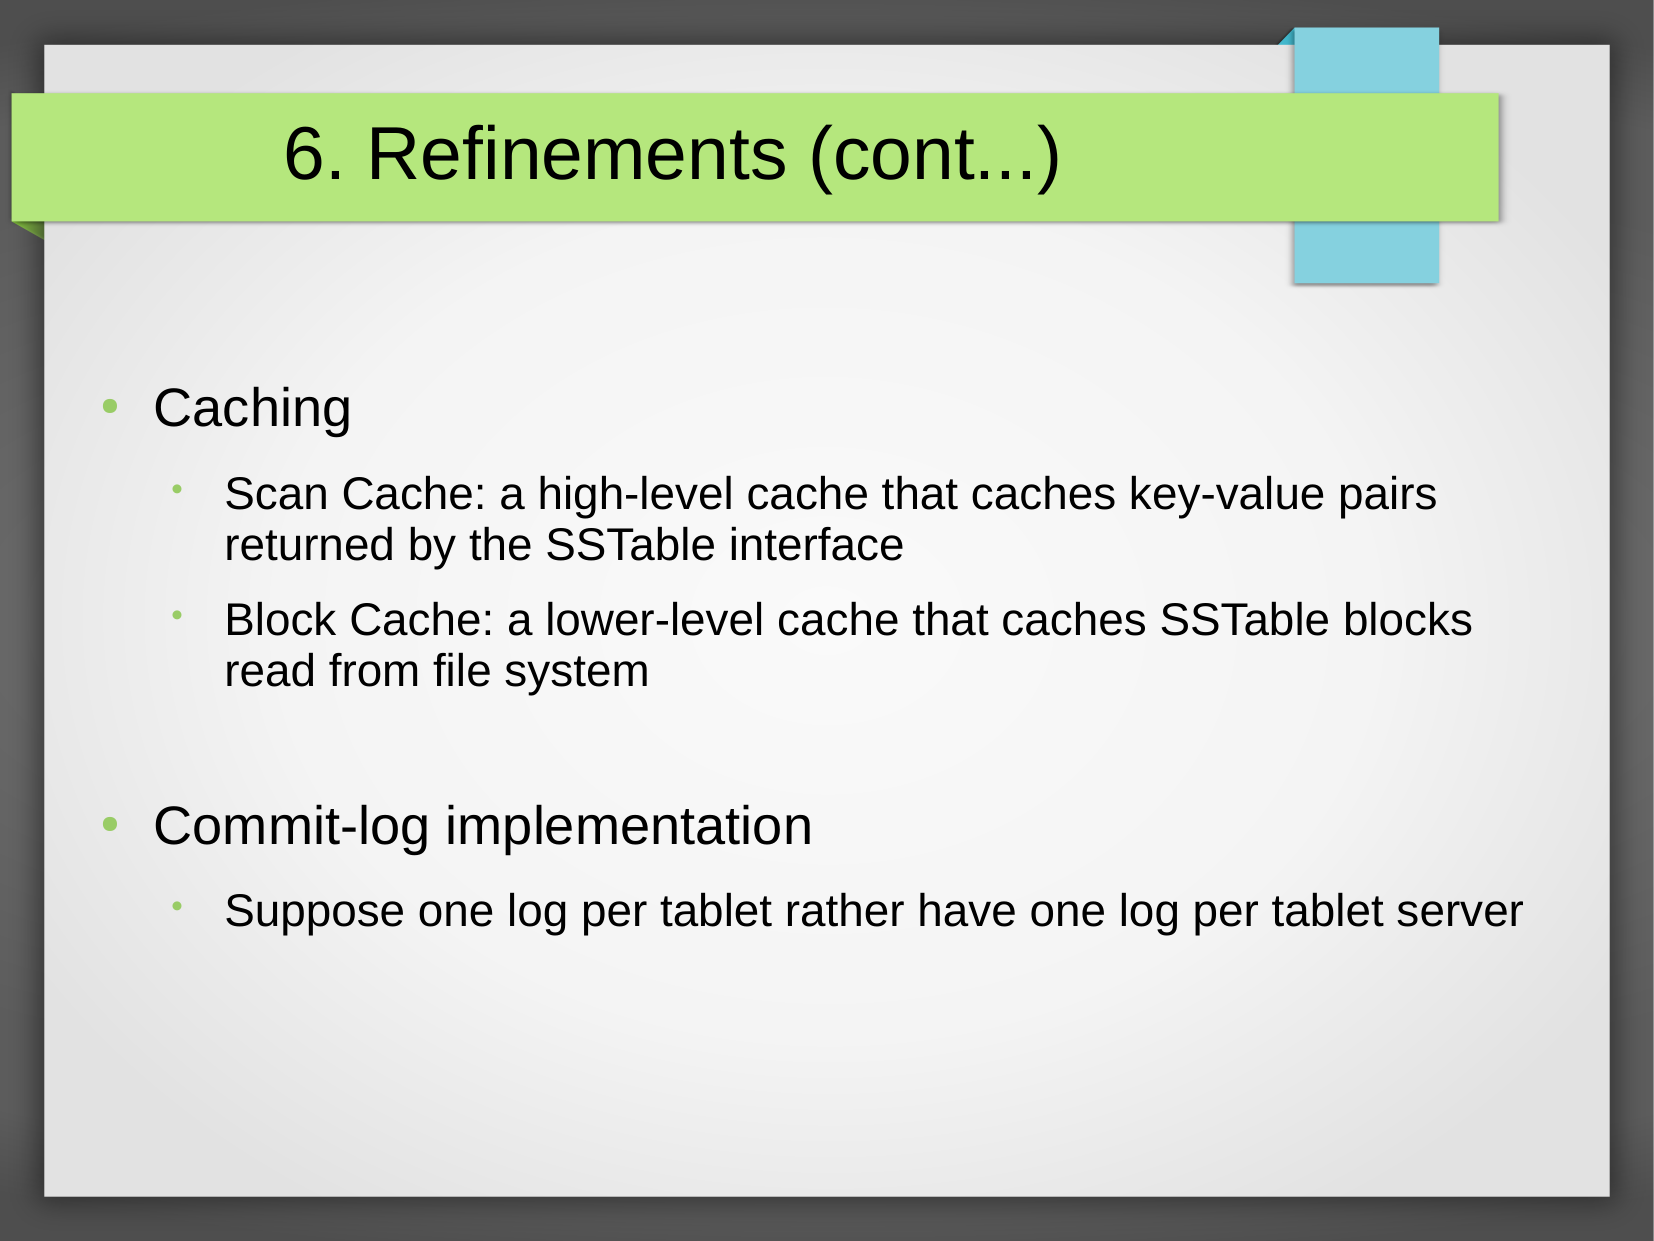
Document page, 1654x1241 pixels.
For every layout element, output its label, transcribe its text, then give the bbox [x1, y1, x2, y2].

title 6. Refinements (cont...) [82, 94, 1264, 213]
picture [0, 0, 1654, 1241]
list Caching Scan Cache: a high-level cache that caches key-value pairs returned by the SSTable interface Block Cache: a lower-level cache that caches SSTable blocks read from file system Commit-log implementation Suppose one log per tablet rather have one log per tablet server [82, 377, 1571, 1098]
